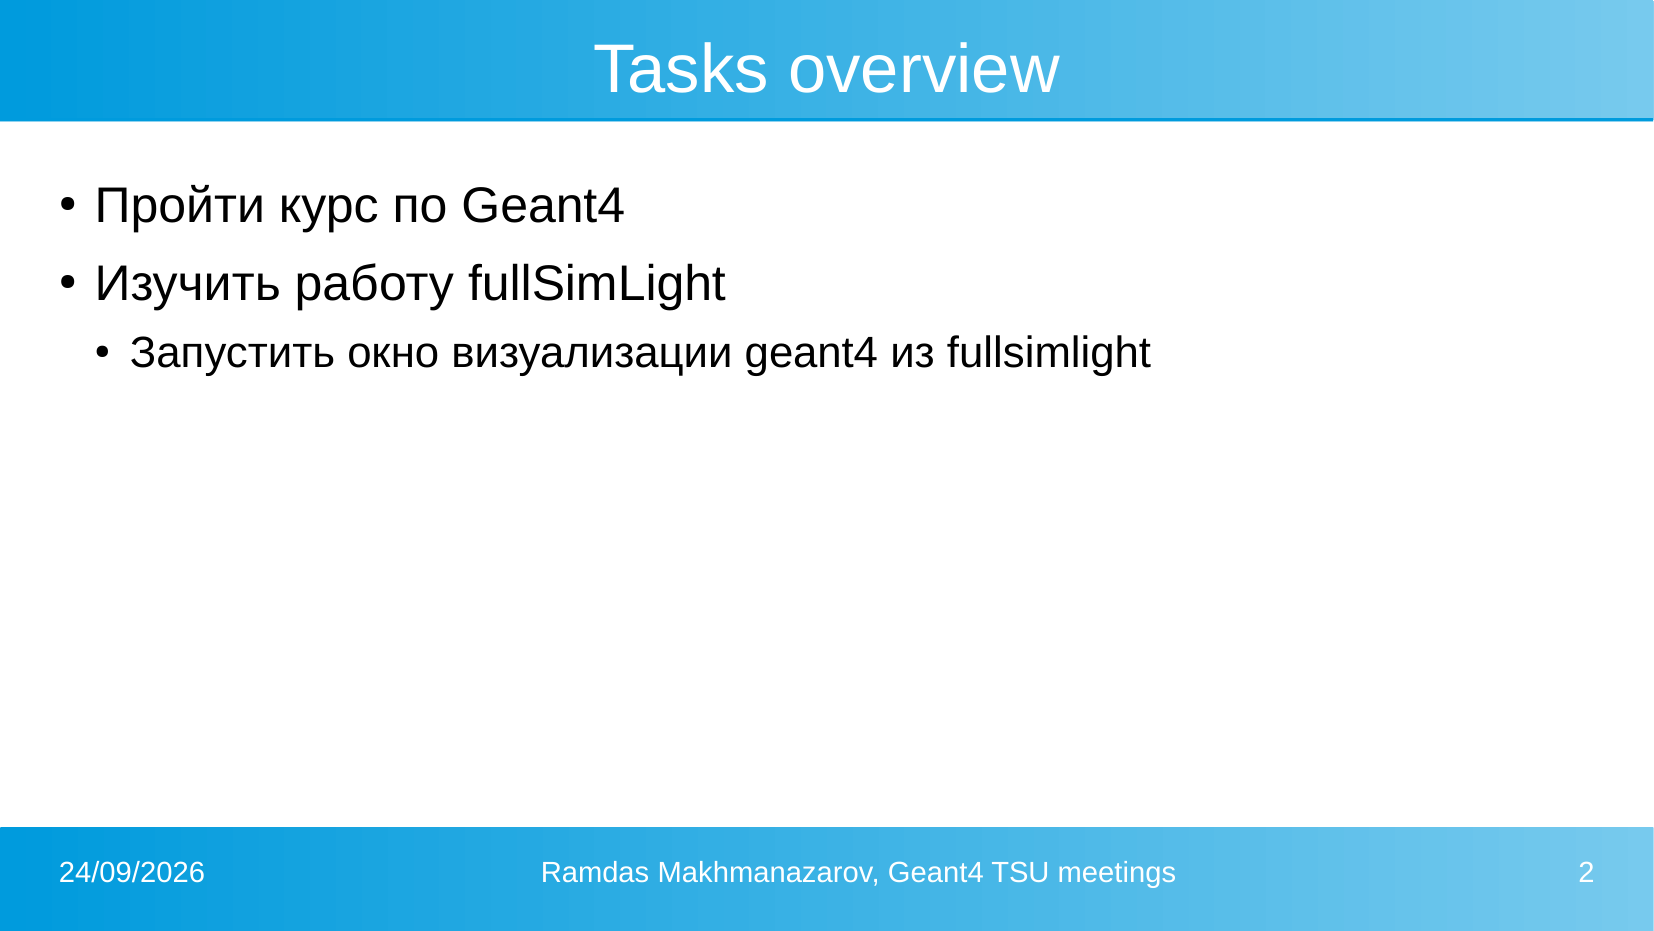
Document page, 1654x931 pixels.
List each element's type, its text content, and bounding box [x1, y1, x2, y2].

list Пройти курс по Geant4 Изучить работу fullSimLight Запустить окно визуализации geant4 из fullsimlight [59, 177, 1595, 768]
title Tasks overview [59, 29, 1595, 108]
